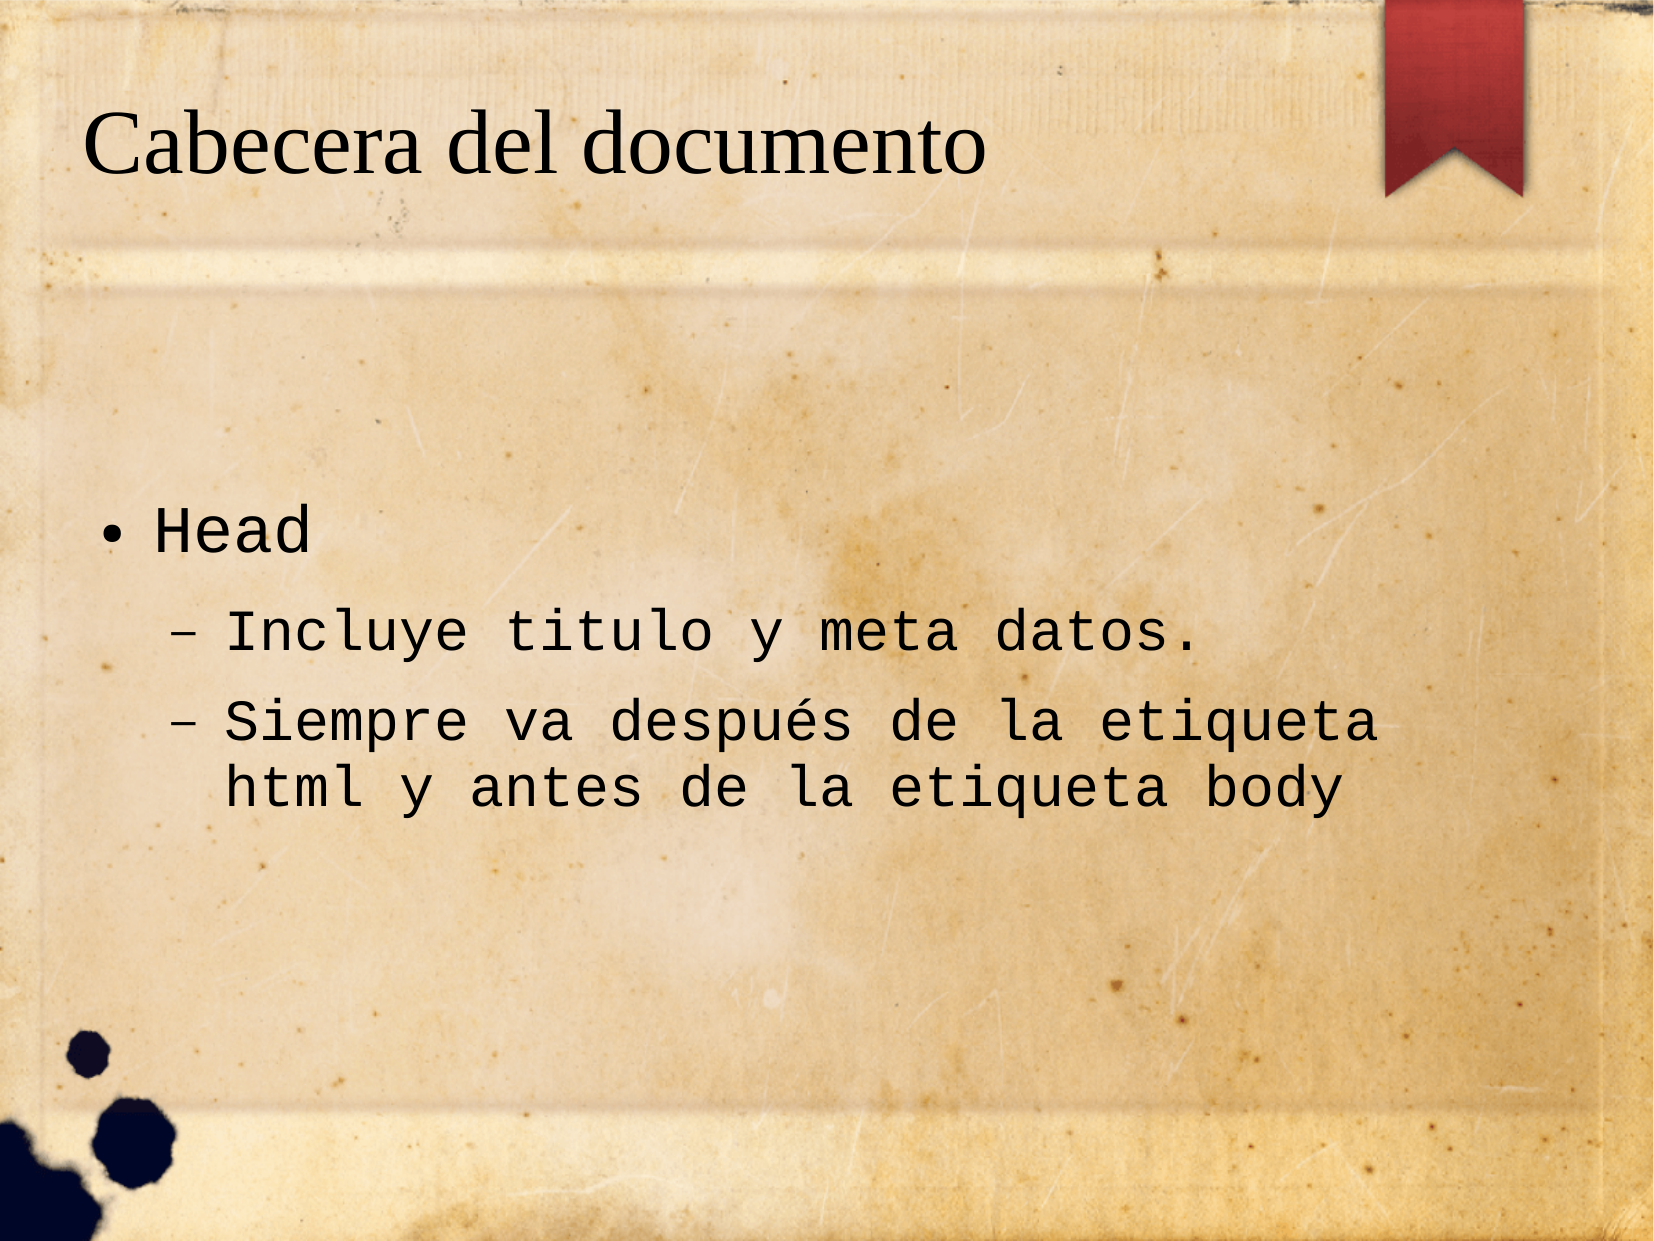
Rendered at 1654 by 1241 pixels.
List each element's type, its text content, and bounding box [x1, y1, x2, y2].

picture [0, 0, 1654, 1241]
title Cabecera del documento [82, 49, 1347, 237]
list Head Incluye titulo y meta datos. Siempre va después de la etiqueta html y antes de la etiqueta body [82, 290, 1538, 1010]
